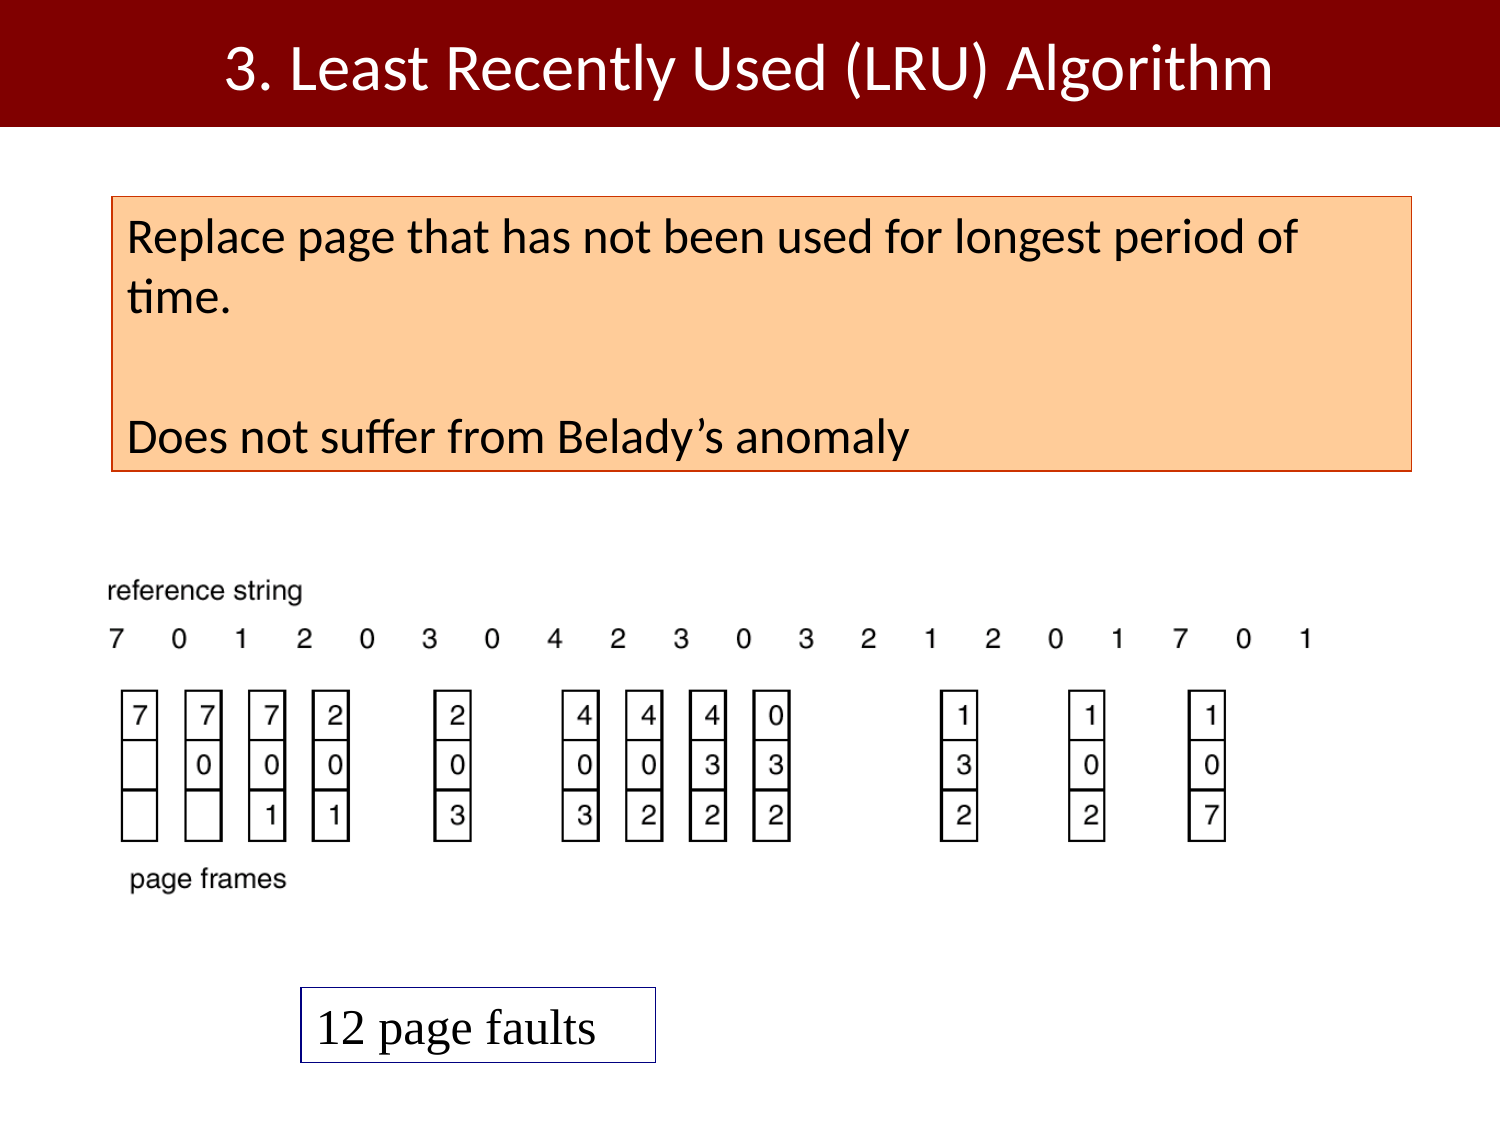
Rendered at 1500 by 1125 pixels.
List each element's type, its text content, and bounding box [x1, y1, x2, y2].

text_box Replace page that has not been used for longest period of time. Does not suffer from Belady’s anomaly [112, 196, 1412, 472]
picture [100, 574, 1335, 911]
text_box 12 page faults [301, 987, 656, 1063]
text_box 3. Least Recently Used (LRU) Algorithm [0, 0, 1500, 127]
